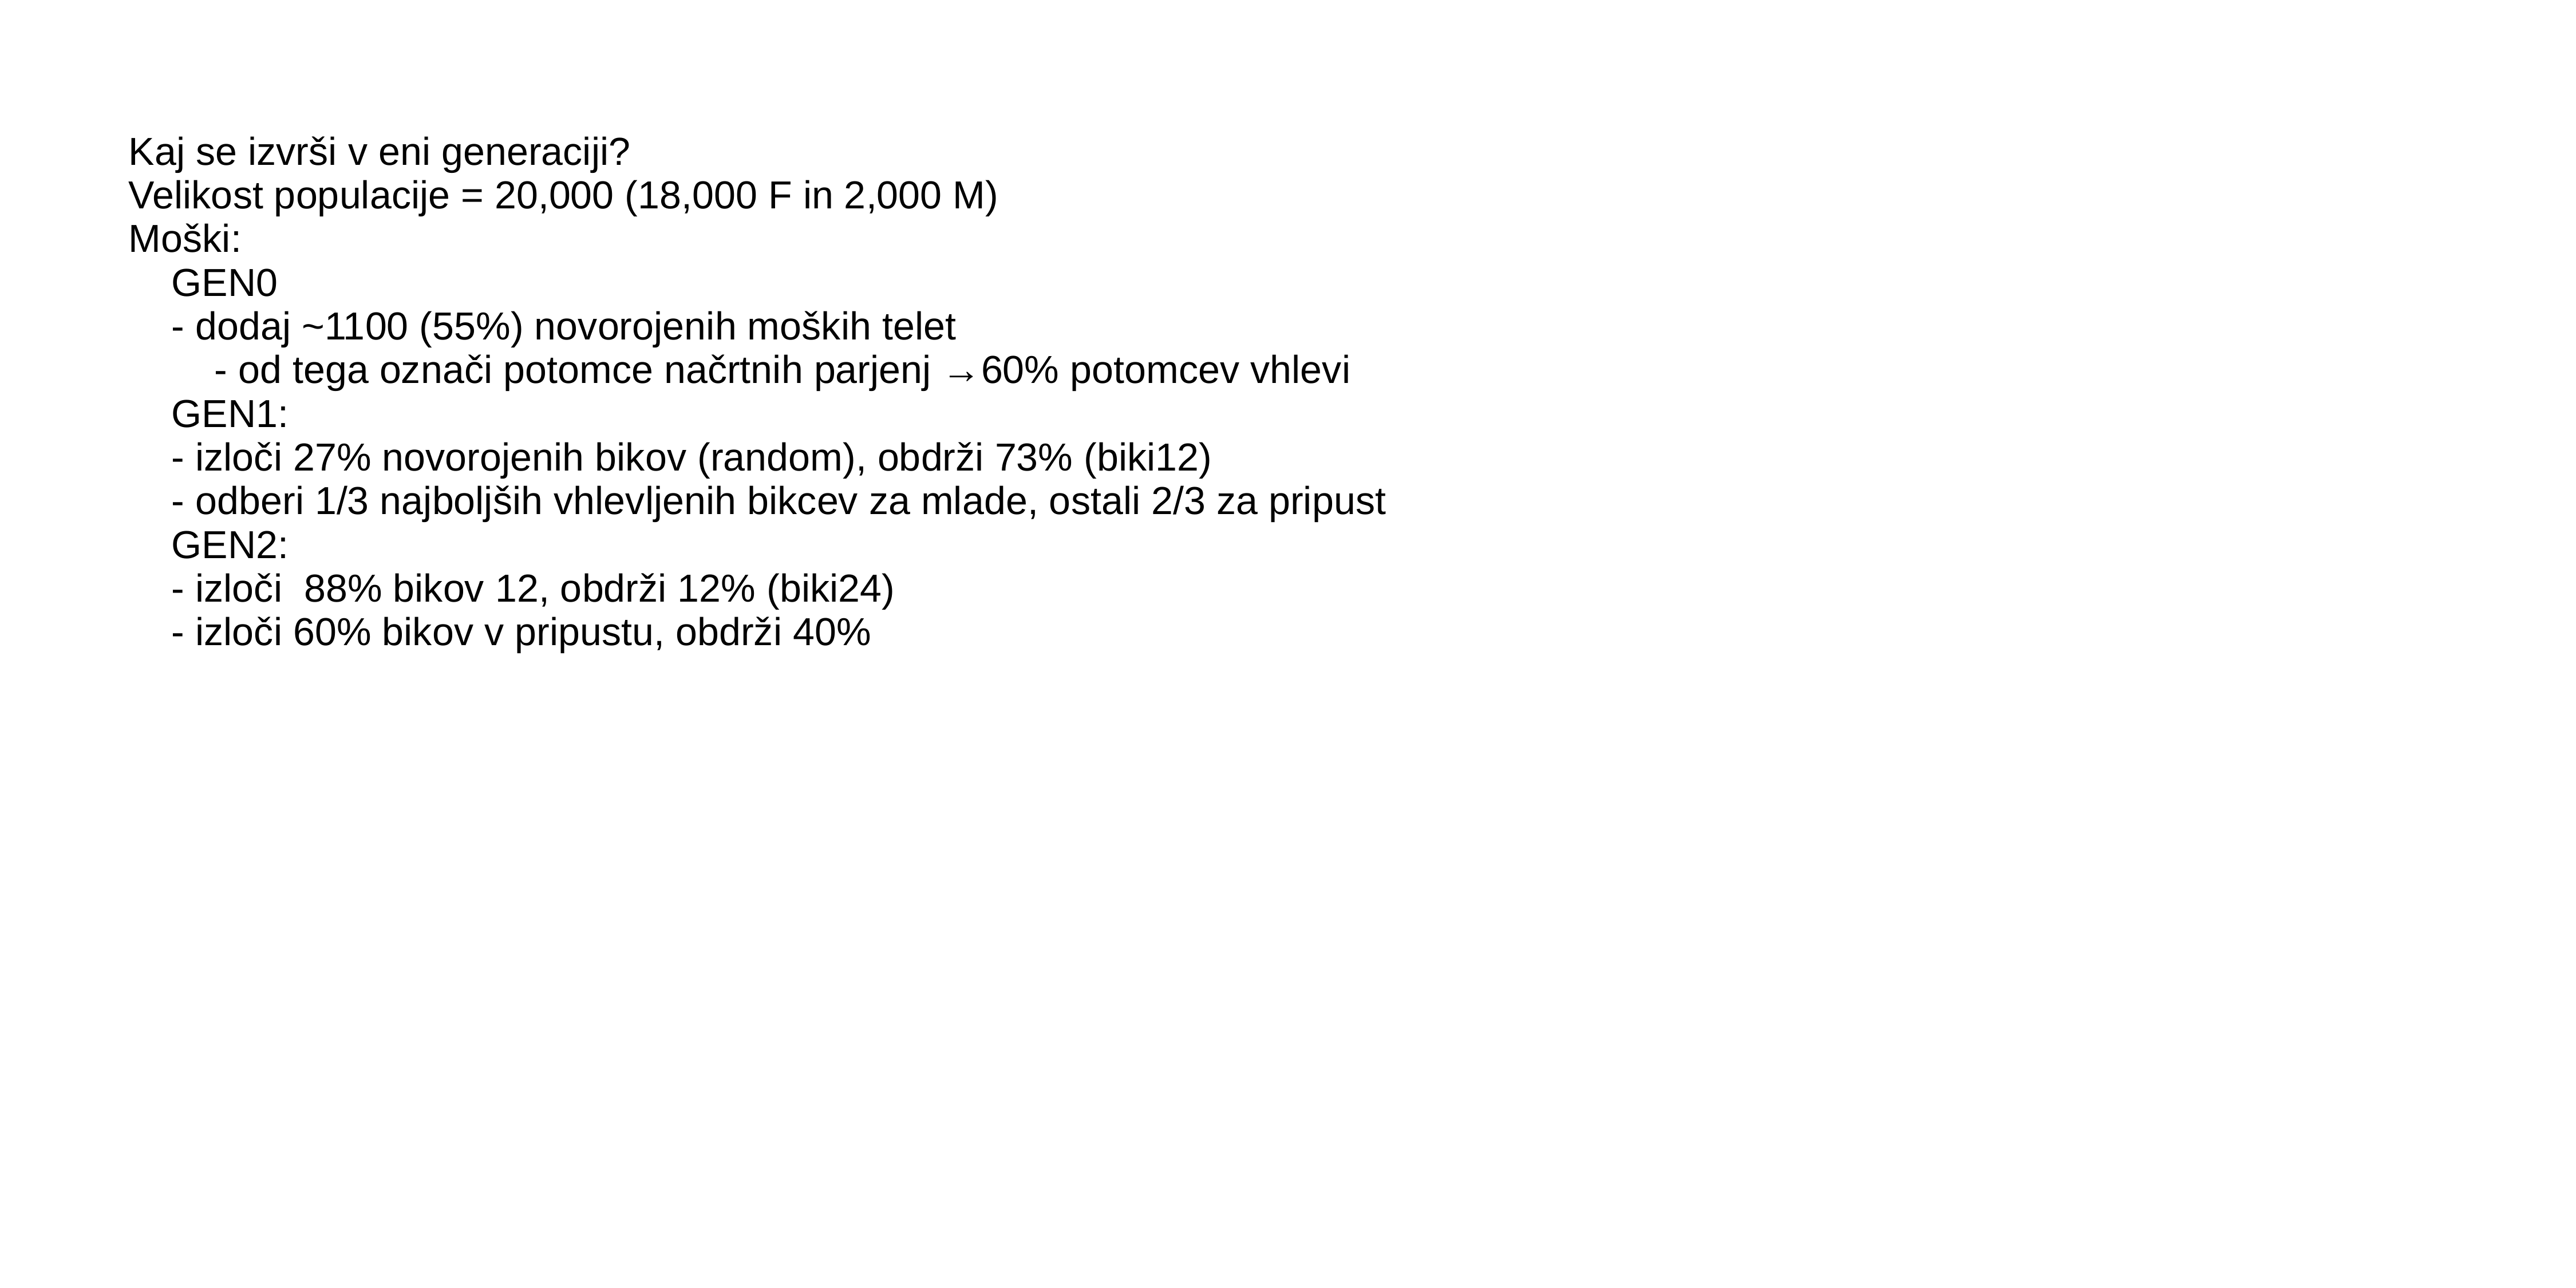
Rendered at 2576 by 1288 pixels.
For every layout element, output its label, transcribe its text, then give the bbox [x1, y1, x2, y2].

text_box Kaj se izvrši v eni generaciji? Velikost populacije = 20,000 (18,000 F in 2,000 M) Moški: GEN0 - dodaj ~1100 (55%) novorojenih moških telet - od tega označi potomce načrtnih parjenj →60% potomcev vhlevi GEN1: - izloči 27% novorojenih bikov (random), obdrži 73% (biki12) - odberi 1/3 najboljših vhlevljenih bikcev za mlade, ostali 2/3 za pripust GEN2: - izloči 88% bikov 12, obdrži 12% (biki24) - izloči 60% bikov v pripustu, obdrži 40% [120, 125, 2039, 743]
